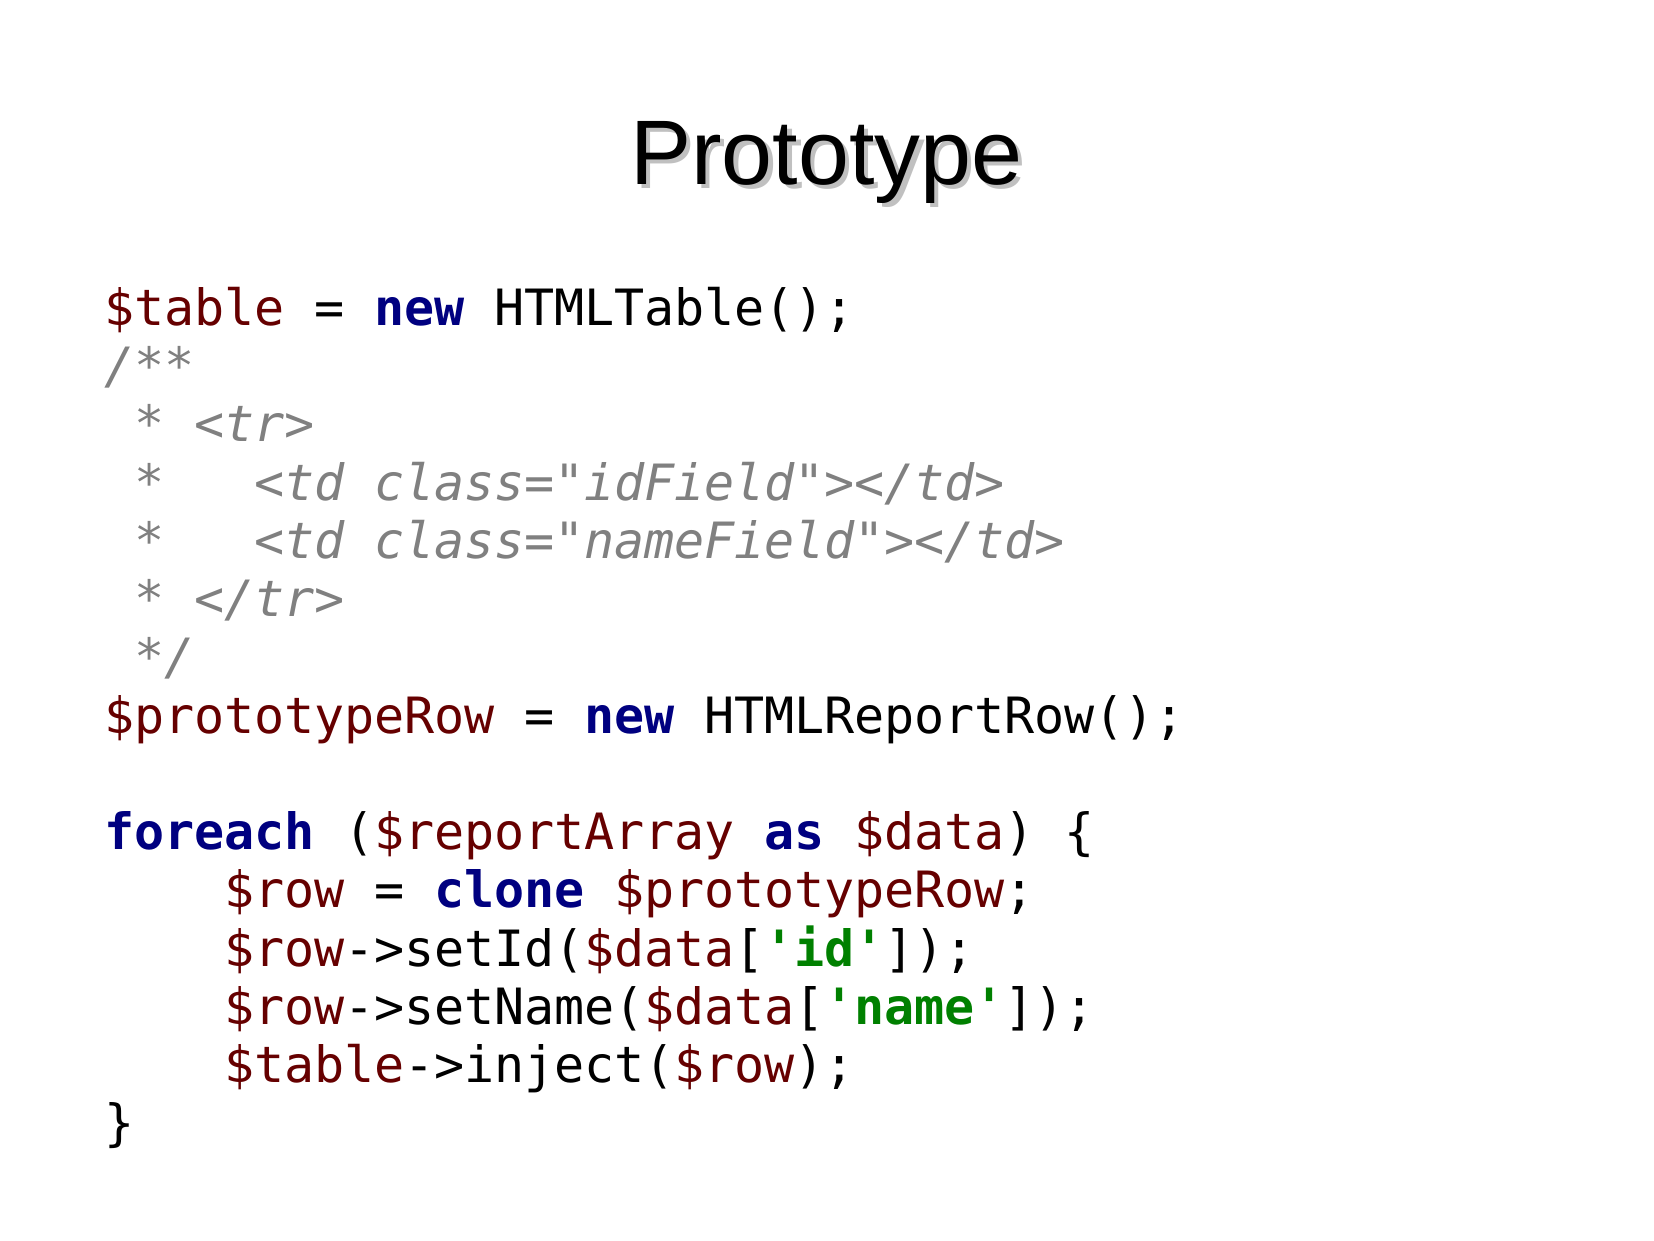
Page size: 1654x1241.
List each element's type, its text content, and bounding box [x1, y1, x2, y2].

title Prototype [82, 49, 1571, 257]
text_box $table = new HTMLTable(); /** * <tr> * <td class="idField"></td> * <td class="nameField"></td> * </tr> */ $prototypeRow = new HTMLReportRow(); foreach ($reportArray as $data) { $row = clone $prototypeRow; $row->setId($data['id']); $row->setName($data['name']); $table->inject($row); } [89, 271, 1654, 1182]
